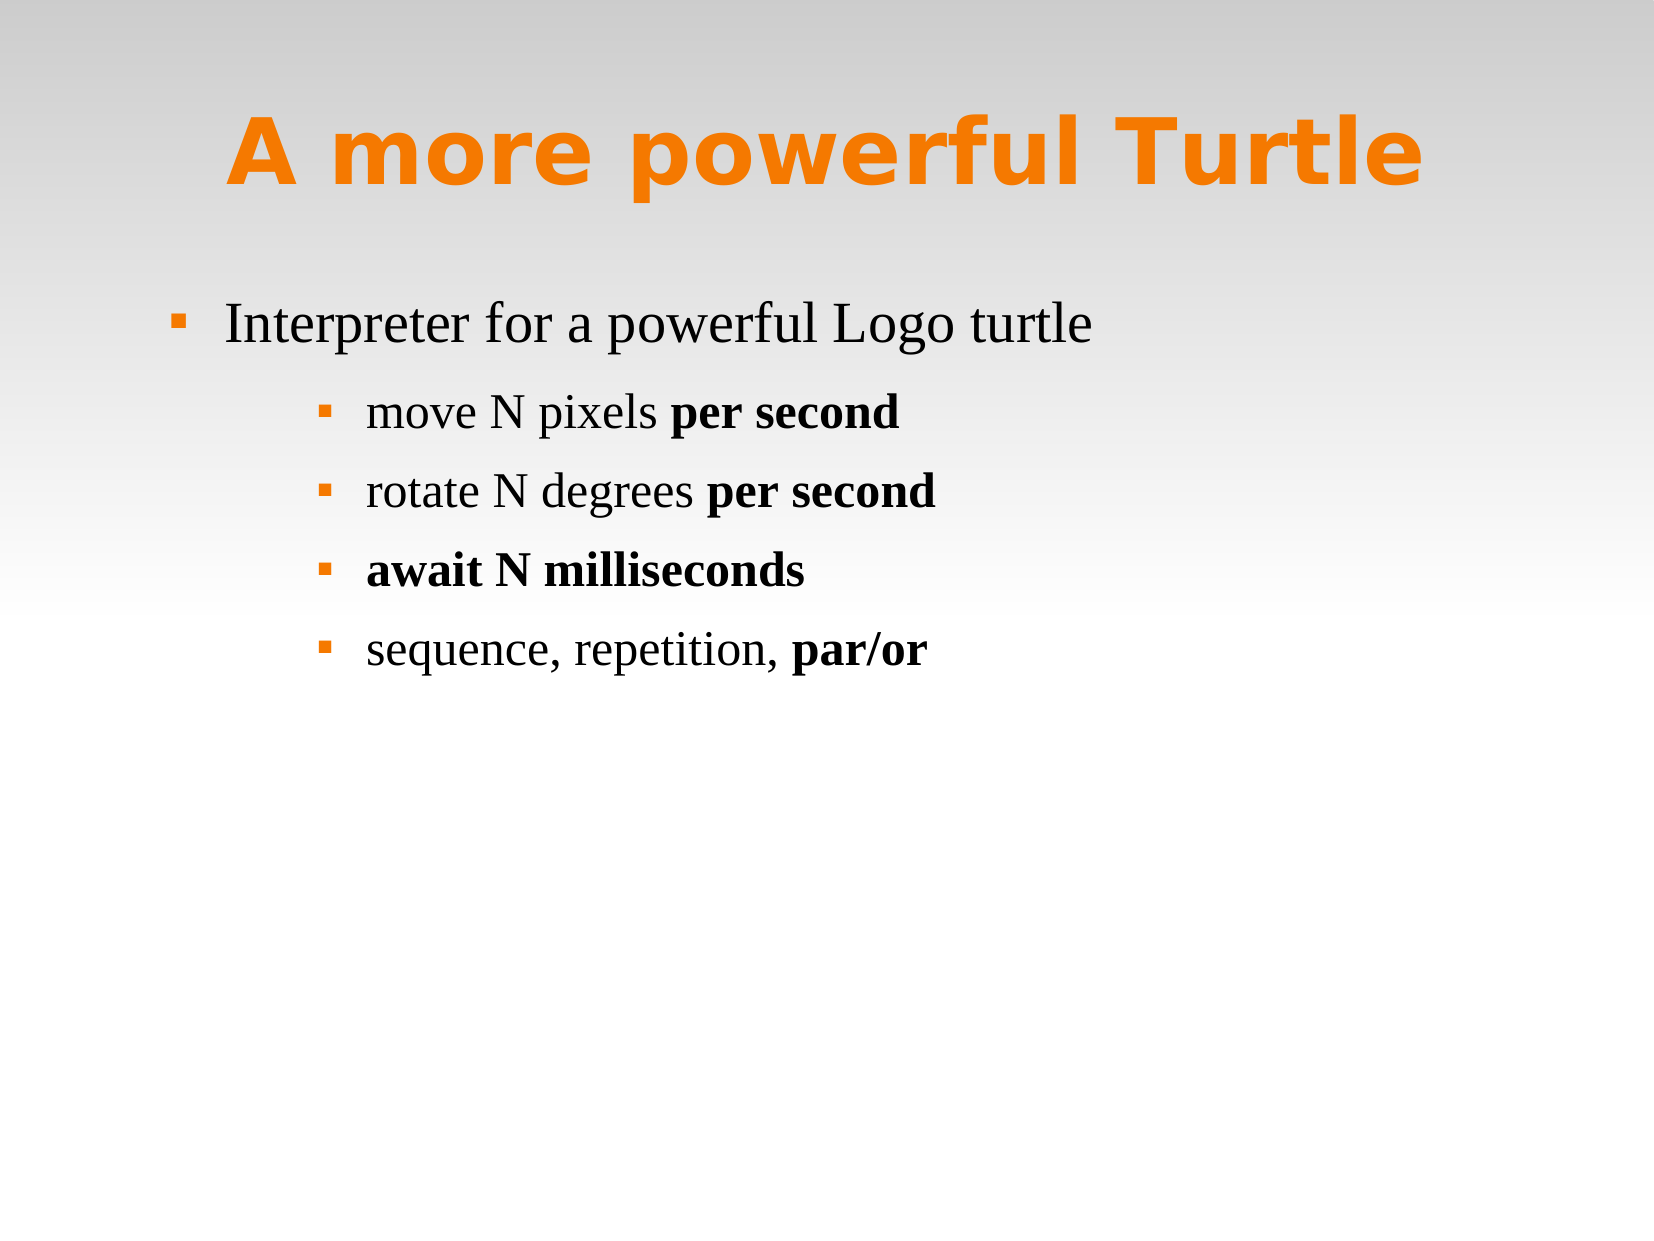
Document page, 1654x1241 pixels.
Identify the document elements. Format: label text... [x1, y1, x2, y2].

list Interpreter for a powerful Logo turtle move N pixels per second rotate N degrees per second await N milliseconds sequence, repetition, par/or [82, 290, 1571, 1109]
title A more powerful Turtle [82, 49, 1571, 257]
